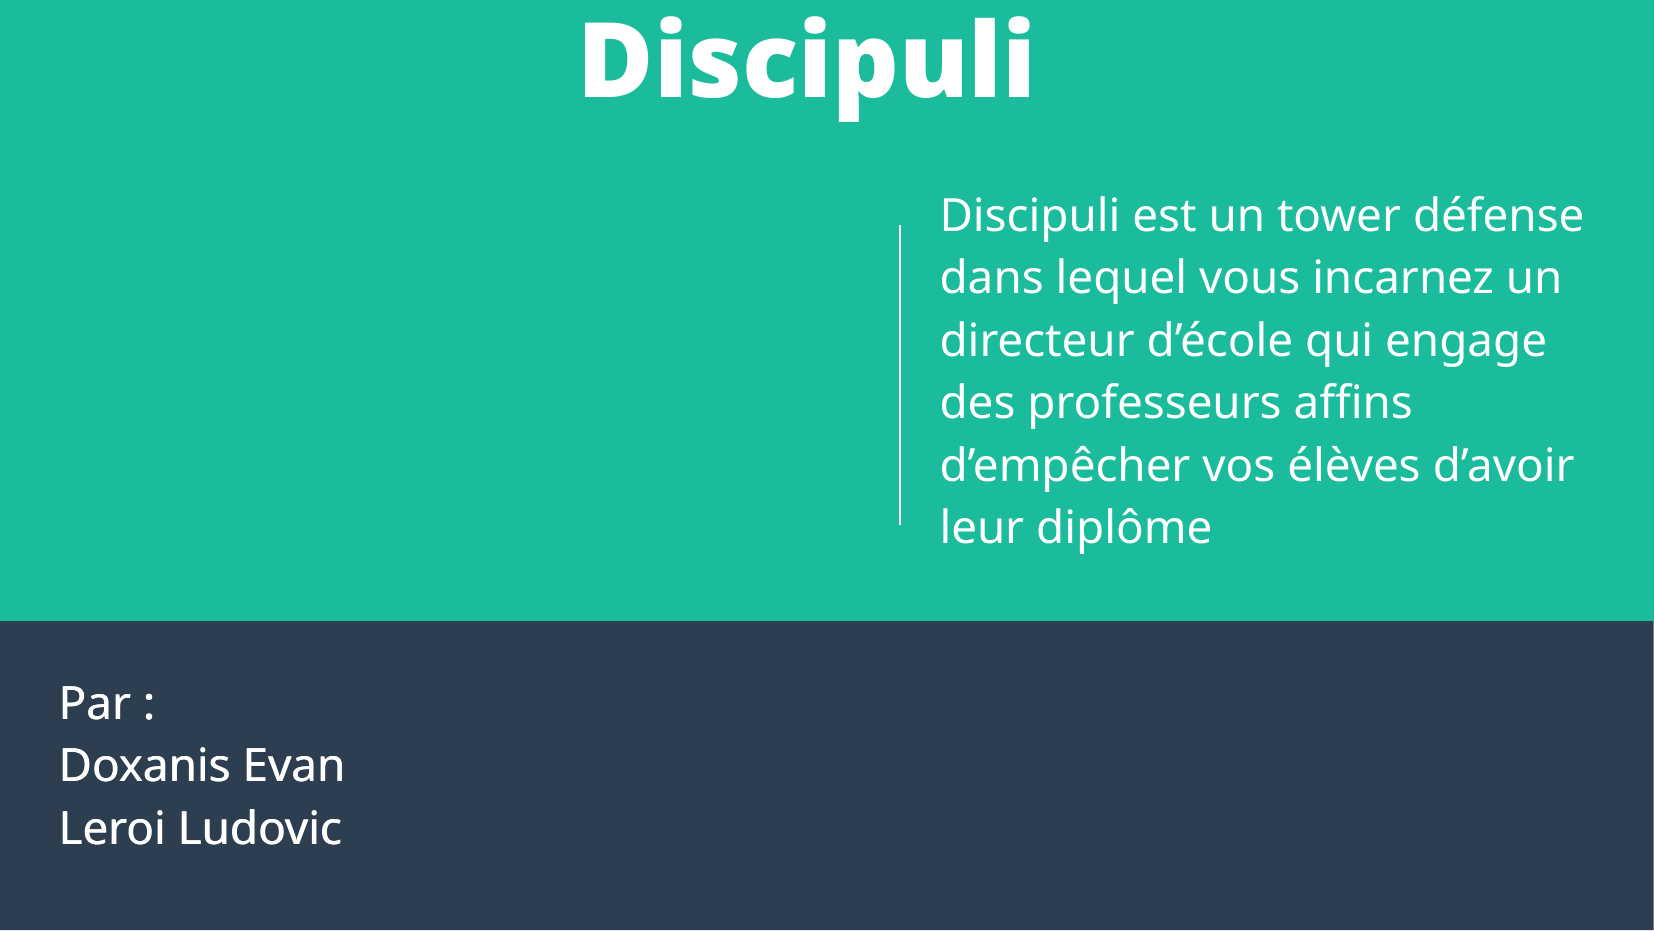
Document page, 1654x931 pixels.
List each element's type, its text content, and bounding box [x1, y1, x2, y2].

text_box Discipuli est un tower défense dans lequel vous incarnez un directeur d’école qui engage des professeurs affins d’empêcher vos élèves d’avoir leur diplôme [939, 139, 1613, 601]
text_box Par : Doxanis Evan Leroi Ludovic [58, 642, 1594, 886]
title Discipuli [39, 0, 1576, 120]
